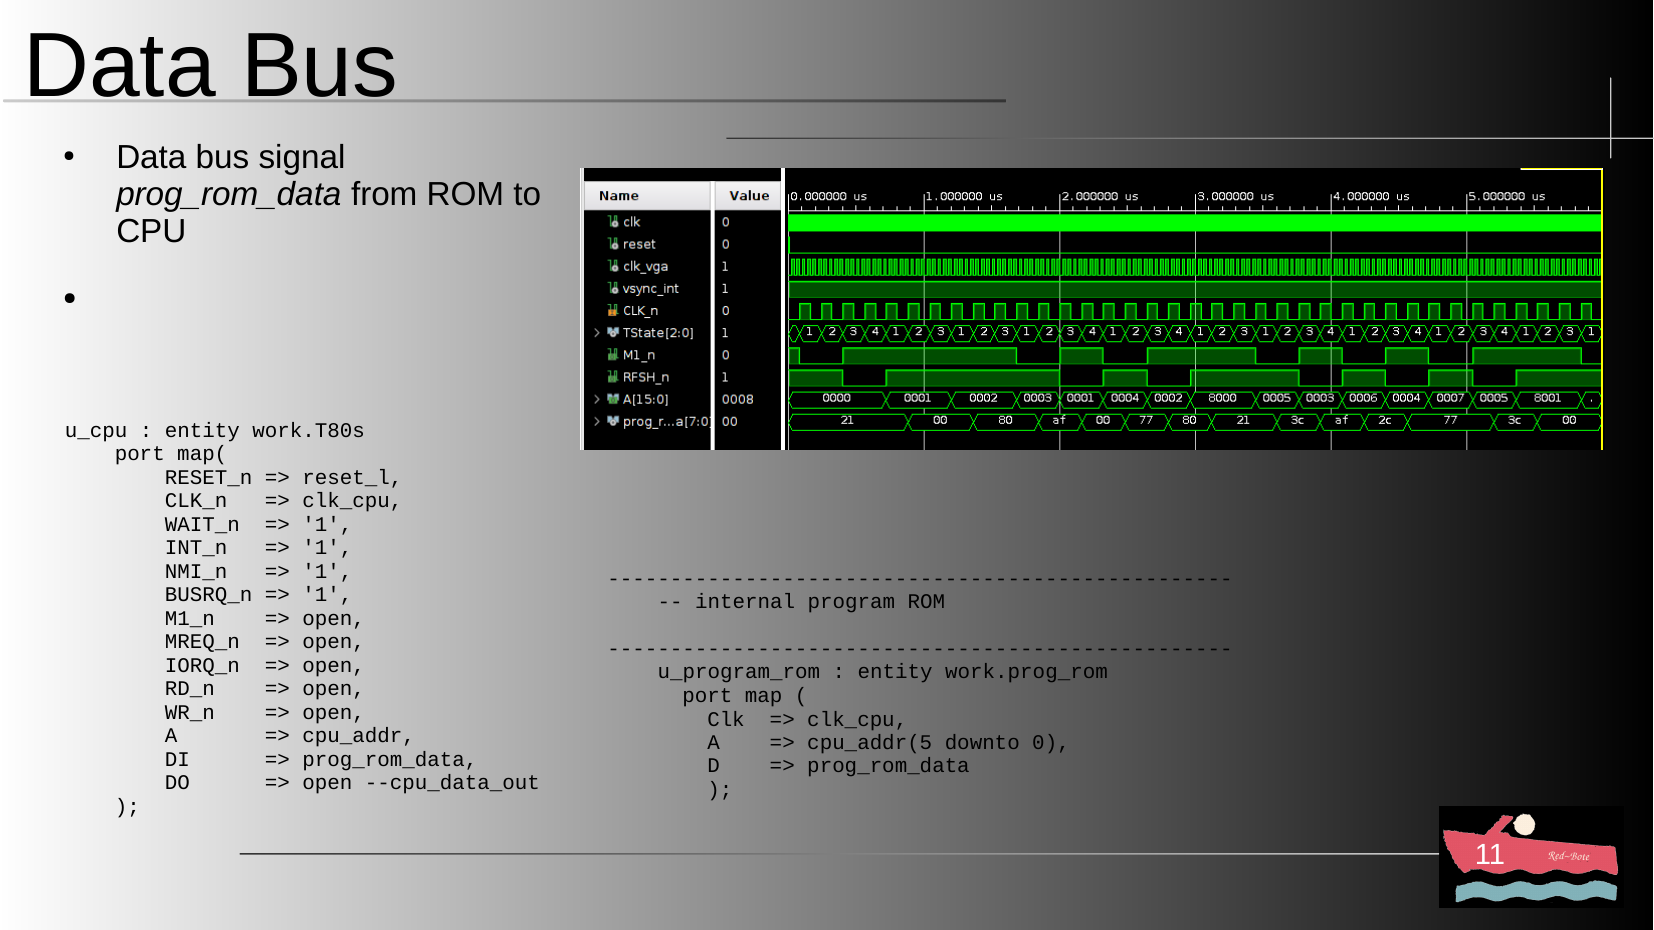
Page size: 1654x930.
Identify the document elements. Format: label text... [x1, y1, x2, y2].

picture [580, 168, 1605, 450]
title Data Bus [23, 11, 1588, 118]
text_box -------------------------------------------------- -- internal program ROM -------------------------------------------------- u_program_rom : entity work.prog_rom port map ( Clk => clk_cpu, A => cpu_addr(5 downto 0), D => prog_rom_data ); [592, 536, 1248, 814]
text_box u_cpu : entity work.T80s port map( RESET_n => reset_l, CLK_n => clk_cpu, WAIT_n => '1', INT_n => '1', NMI_n => '1', BUSRQ_n => '1', M1_n => open, MREQ_n => open, IORQ_n => open, RD_n => open, WR_n => open, A => cpu_addr, DI => prog_rom_data, DO => open --cpu_data_out ); [0, 412, 563, 855]
picture [1439, 806, 1624, 908]
list Data bus signal prog_rom_data from ROM to CPU [45, 138, 581, 326]
